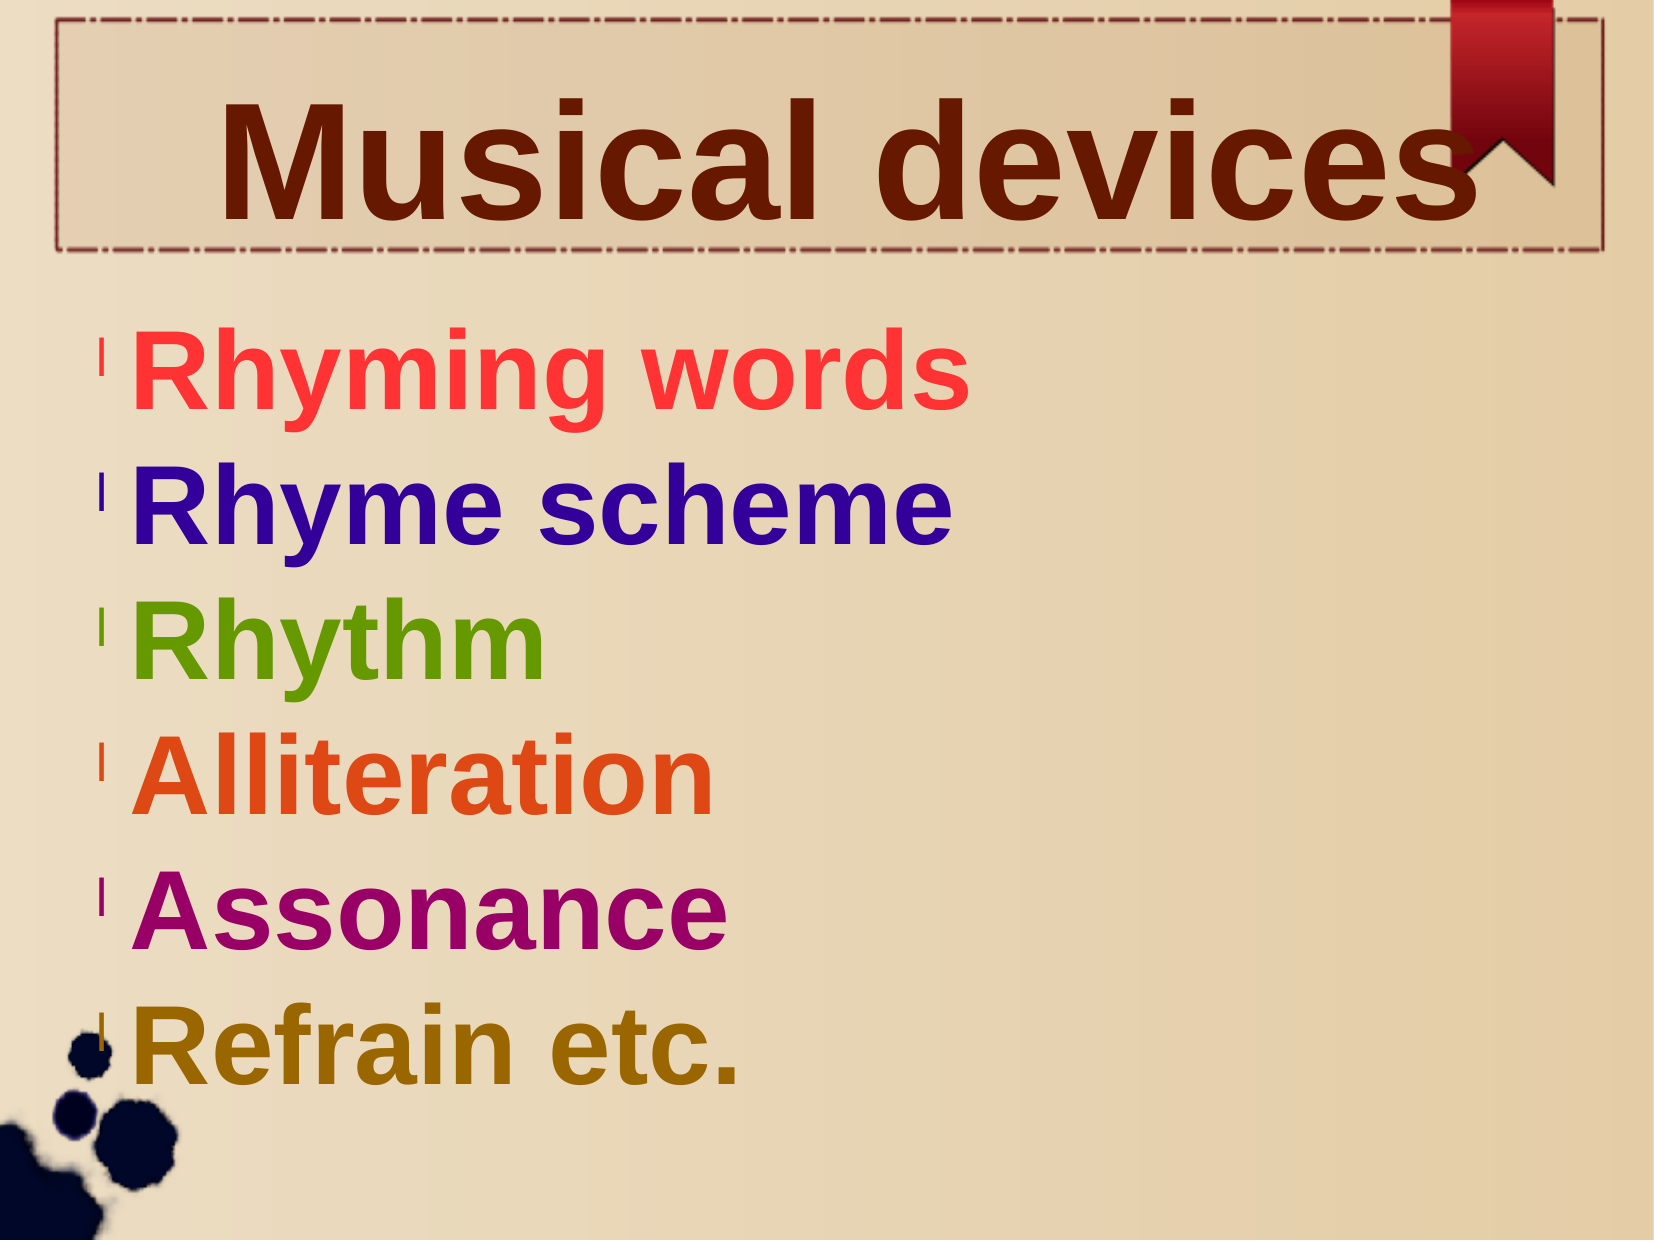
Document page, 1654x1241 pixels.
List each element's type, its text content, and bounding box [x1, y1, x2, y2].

text_box Rhyming words Rhyme scheme Rhythm Alliteration Assonance Refrain etc. [94, 296, 1583, 1016]
text_box Musical devices [82, 49, 1571, 257]
picture [0, 0, 1654, 1240]
